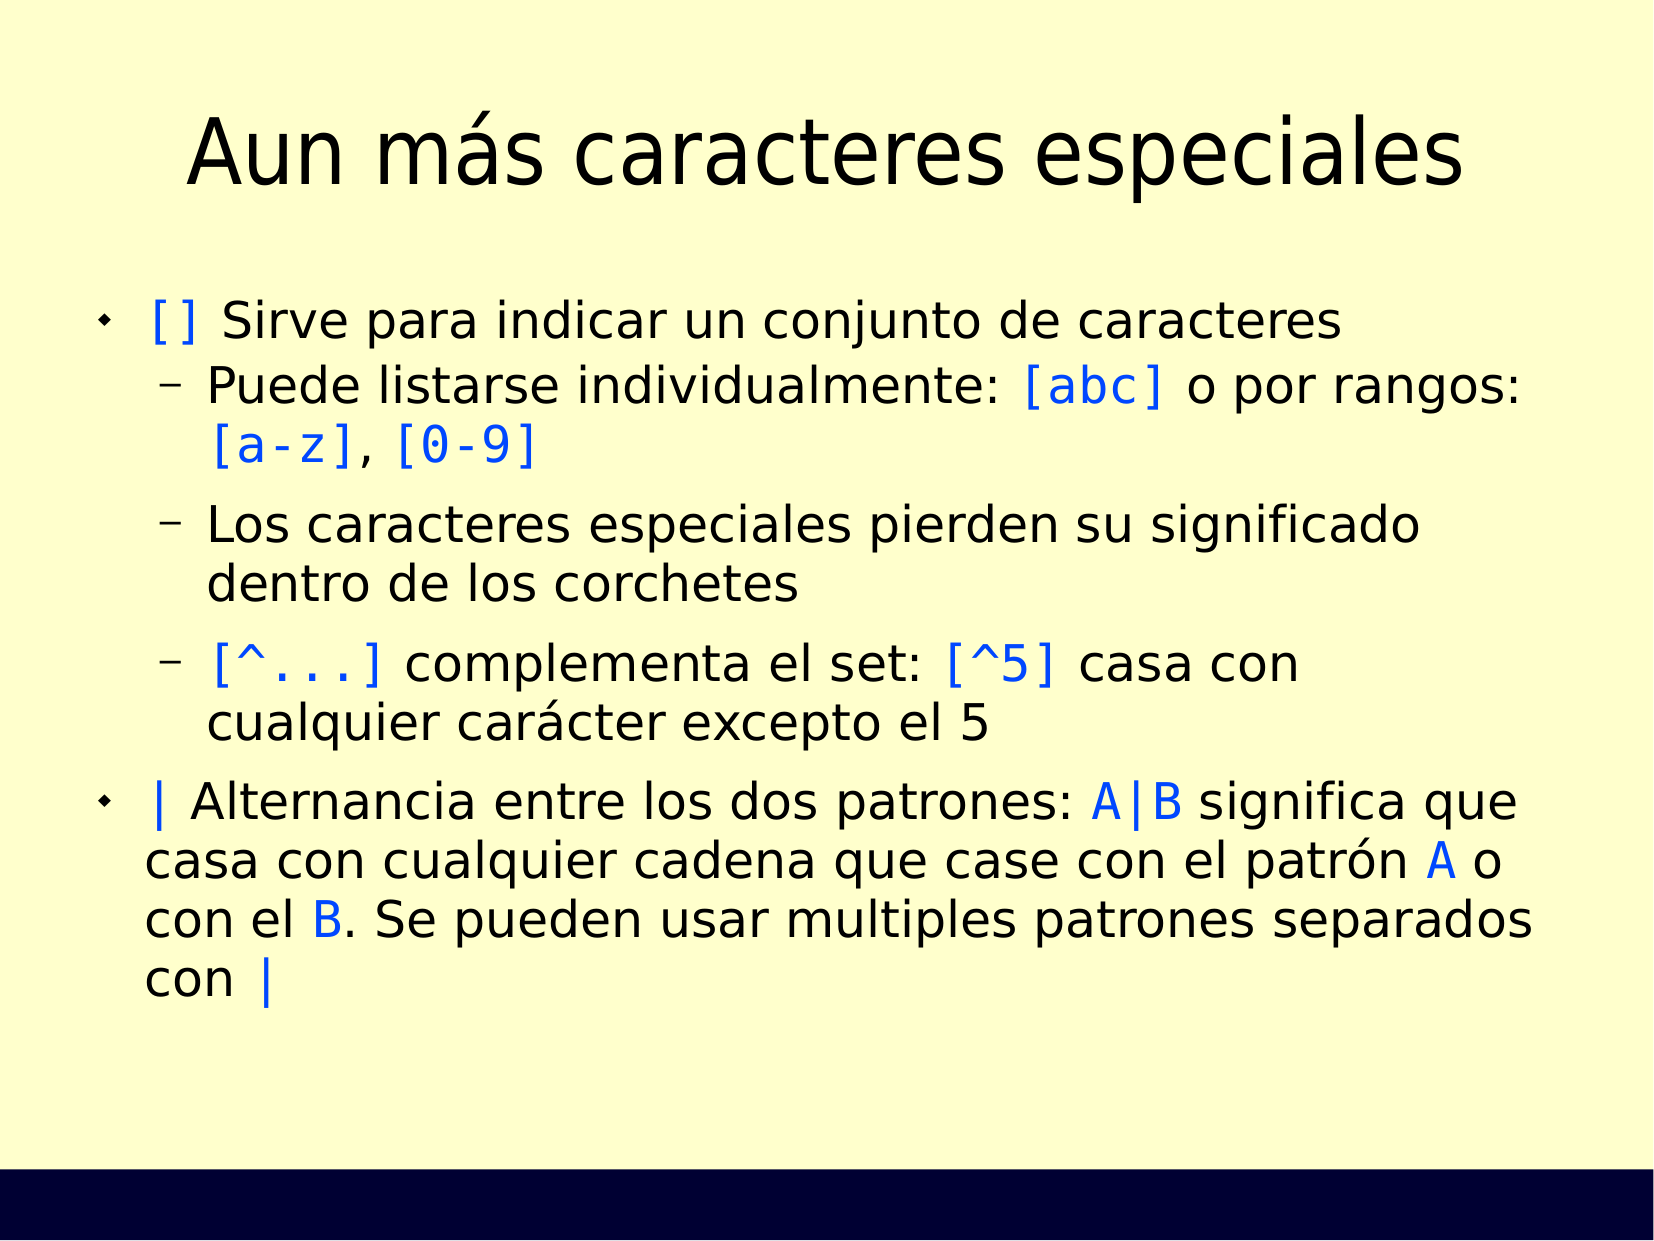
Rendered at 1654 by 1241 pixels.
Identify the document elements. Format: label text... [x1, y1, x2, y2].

title Aun más caracteres especiales [82, 49, 1571, 257]
list [] Sirve para indicar un conjunto de caracteres Puede listarse individualmente: [abc] o por rangos: [a-z], [0-9] Los caracteres especiales pierden su significado dentro de los corchetes [^...] complementa el set: [^5] casa con cualquier carácter excepto el 5 | Alternancia entre los dos patrones: A|B significa que casa con cualquier cadena que case con el patrón A o con el B. Se pueden usar multiples patrones separados con | [82, 290, 1538, 1010]
